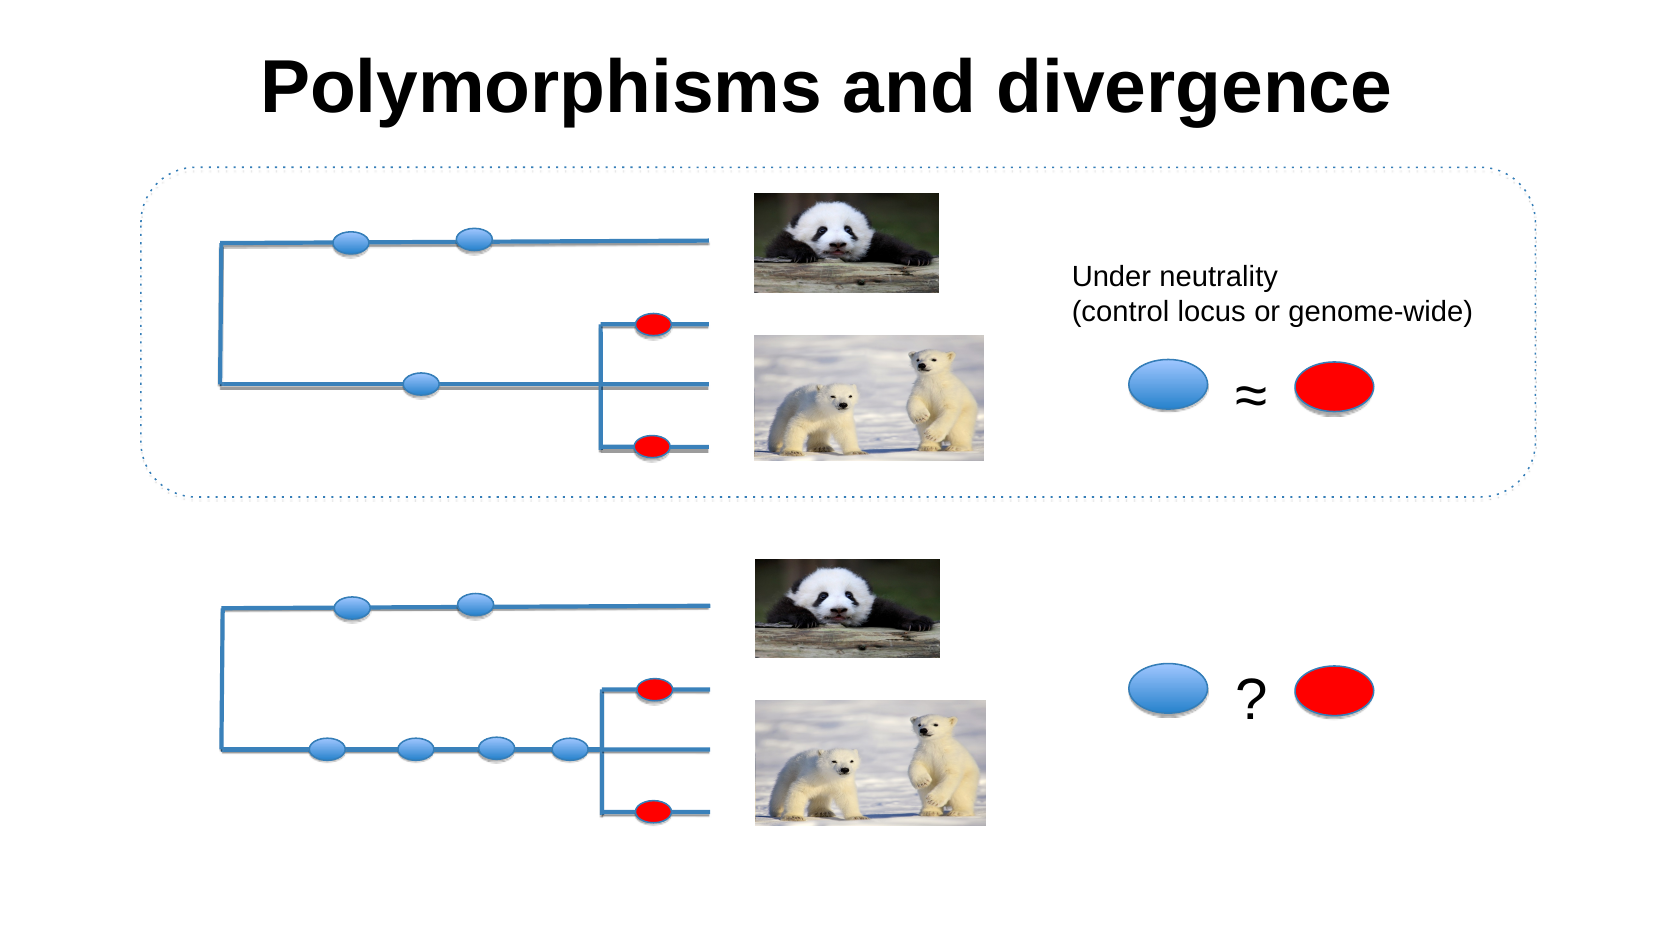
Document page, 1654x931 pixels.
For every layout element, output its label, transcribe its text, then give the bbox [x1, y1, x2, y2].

text_box ? [1220, 653, 1284, 739]
text_box [457, 593, 494, 616]
text_box [1295, 665, 1374, 716]
title Polymorphisms and divergence [82, 5, 1571, 161]
text_box [309, 738, 346, 761]
text_box [634, 435, 671, 458]
text_box [397, 738, 434, 761]
text_box Under neutrality (control locus or genome-wide) [1057, 250, 1489, 336]
text_box [478, 737, 515, 760]
text_box ≈ [1220, 349, 1283, 435]
text_box [1295, 361, 1374, 412]
picture [755, 559, 940, 658]
text_box [334, 596, 371, 620]
text_box [636, 678, 673, 701]
text_box [1128, 359, 1208, 410]
picture [754, 193, 939, 293]
text_box [635, 313, 672, 336]
picture [755, 700, 986, 826]
text_box [1128, 663, 1208, 714]
text_box [635, 800, 672, 823]
text_box [332, 231, 369, 254]
text_box [403, 372, 440, 396]
text_box [552, 738, 589, 761]
text_box [456, 228, 493, 251]
picture [754, 335, 984, 461]
